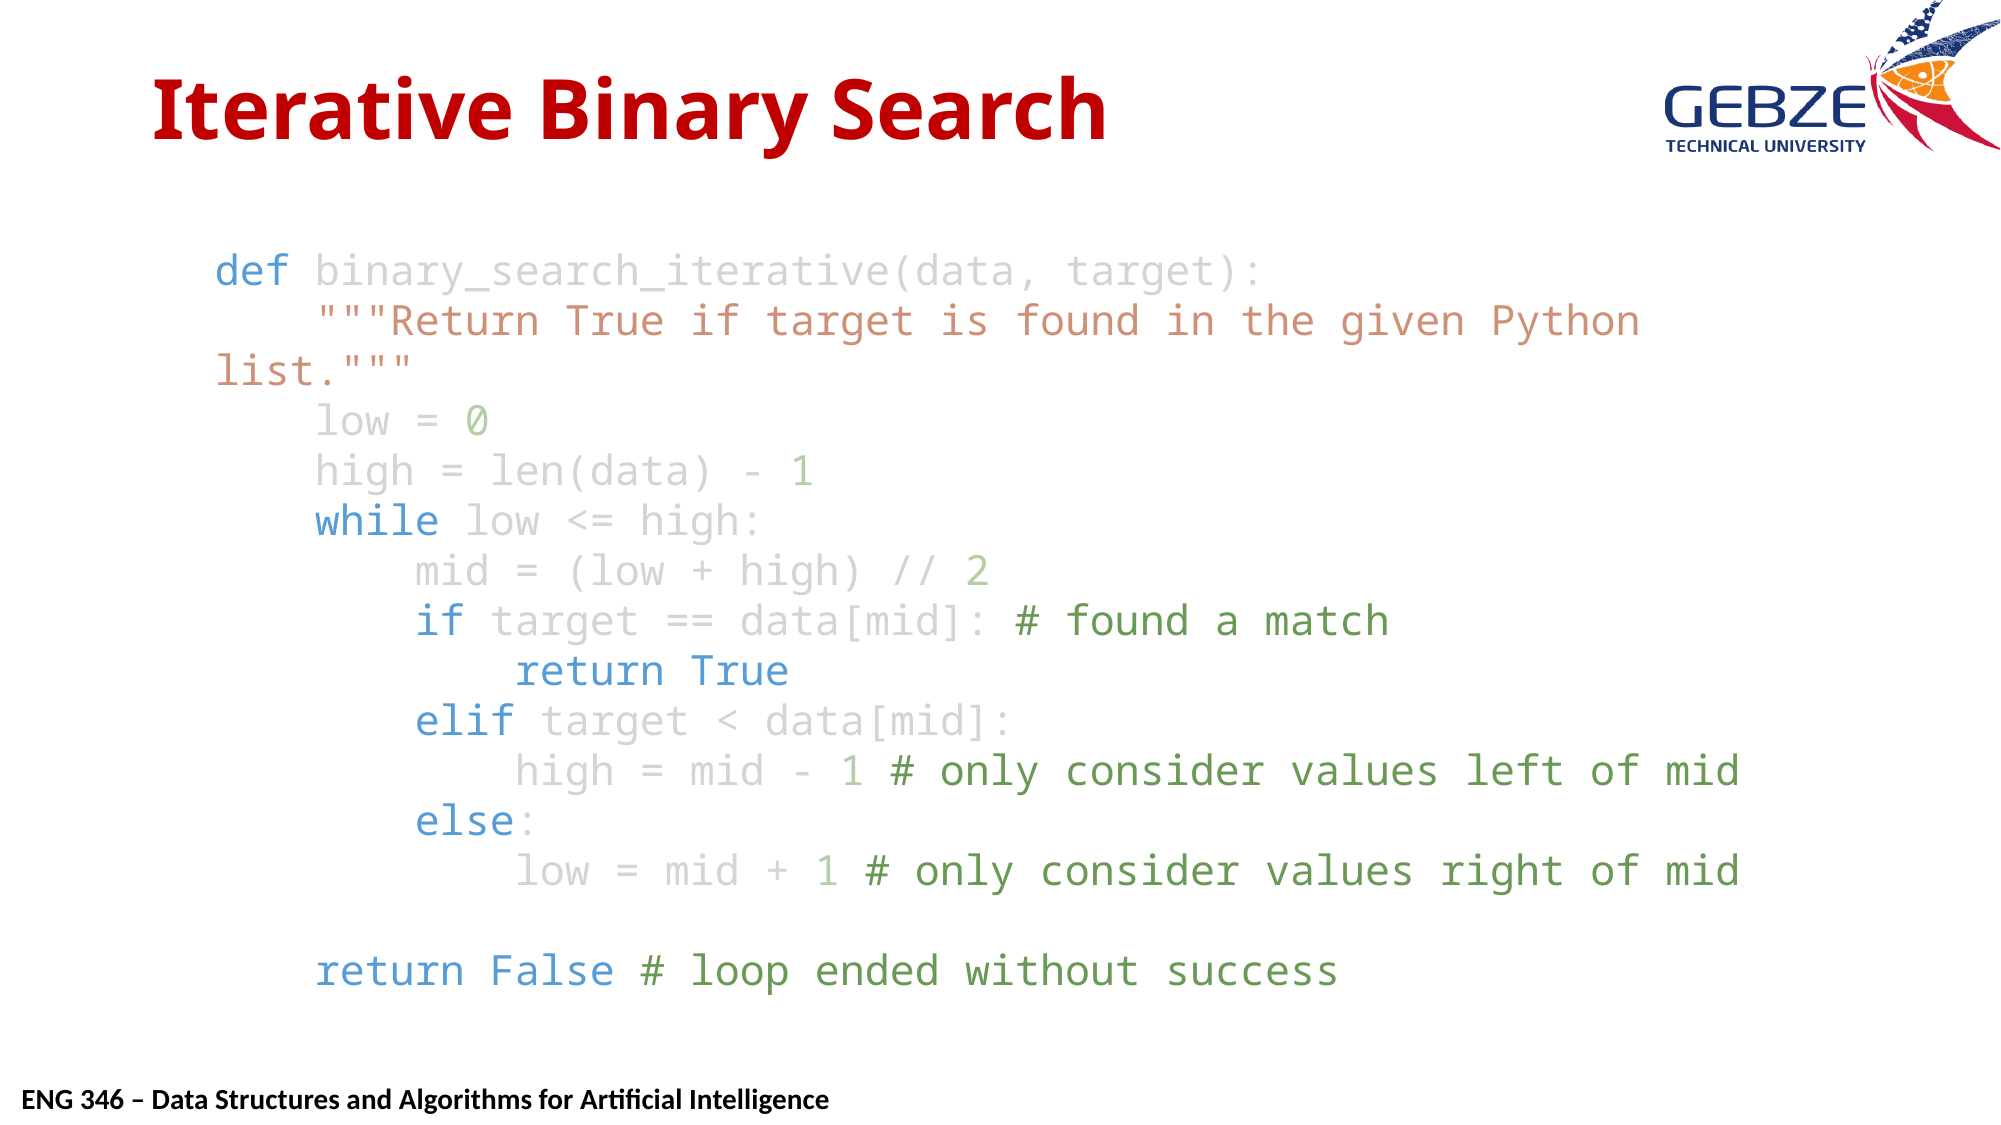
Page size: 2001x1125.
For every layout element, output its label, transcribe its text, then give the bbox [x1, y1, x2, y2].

text_box def binary_search_iterative(data, target): """Return True if target is found in the given Python list.""" low = 0 high = len(data) - 1 while low <= high: mid = (low + high) // 2 if target == data[mid]: # found a match return True elif target < data[mid]: high = mid - 1 # only consider values left of mid else: low = mid + 1 # only consider values right of mid return False # loop ended without success [200, 236, 1840, 1002]
title Iterative Binary Search [137, 59, 1863, 166]
picture [1665, 0, 2001, 152]
